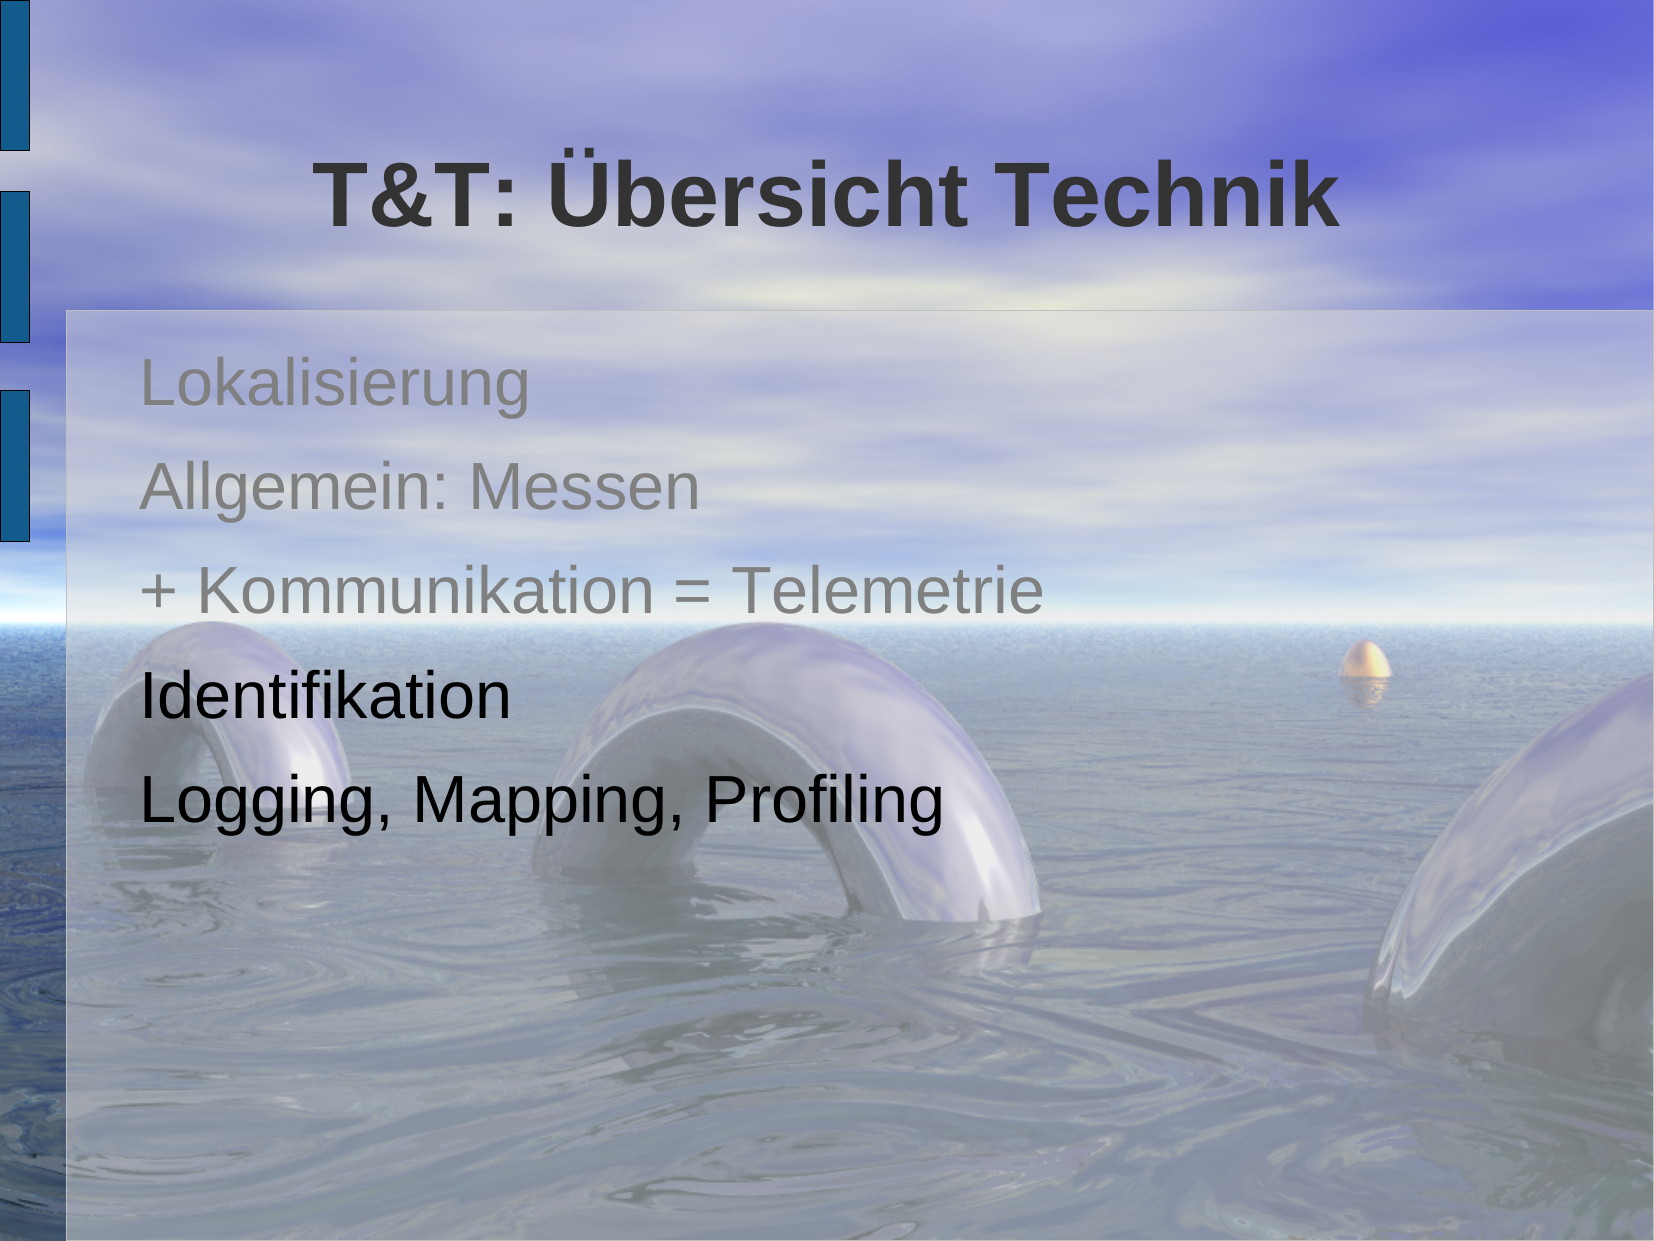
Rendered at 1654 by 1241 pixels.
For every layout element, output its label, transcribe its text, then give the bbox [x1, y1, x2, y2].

picture [0, 0, 1654, 1241]
title T&T: Übersicht Technik [121, 91, 1534, 299]
list Lokalisierung Allgemein: Messen + Kommunikation = Telemetrie Identifikation Logging, Mapping, Profiling [121, 344, 1534, 1127]
